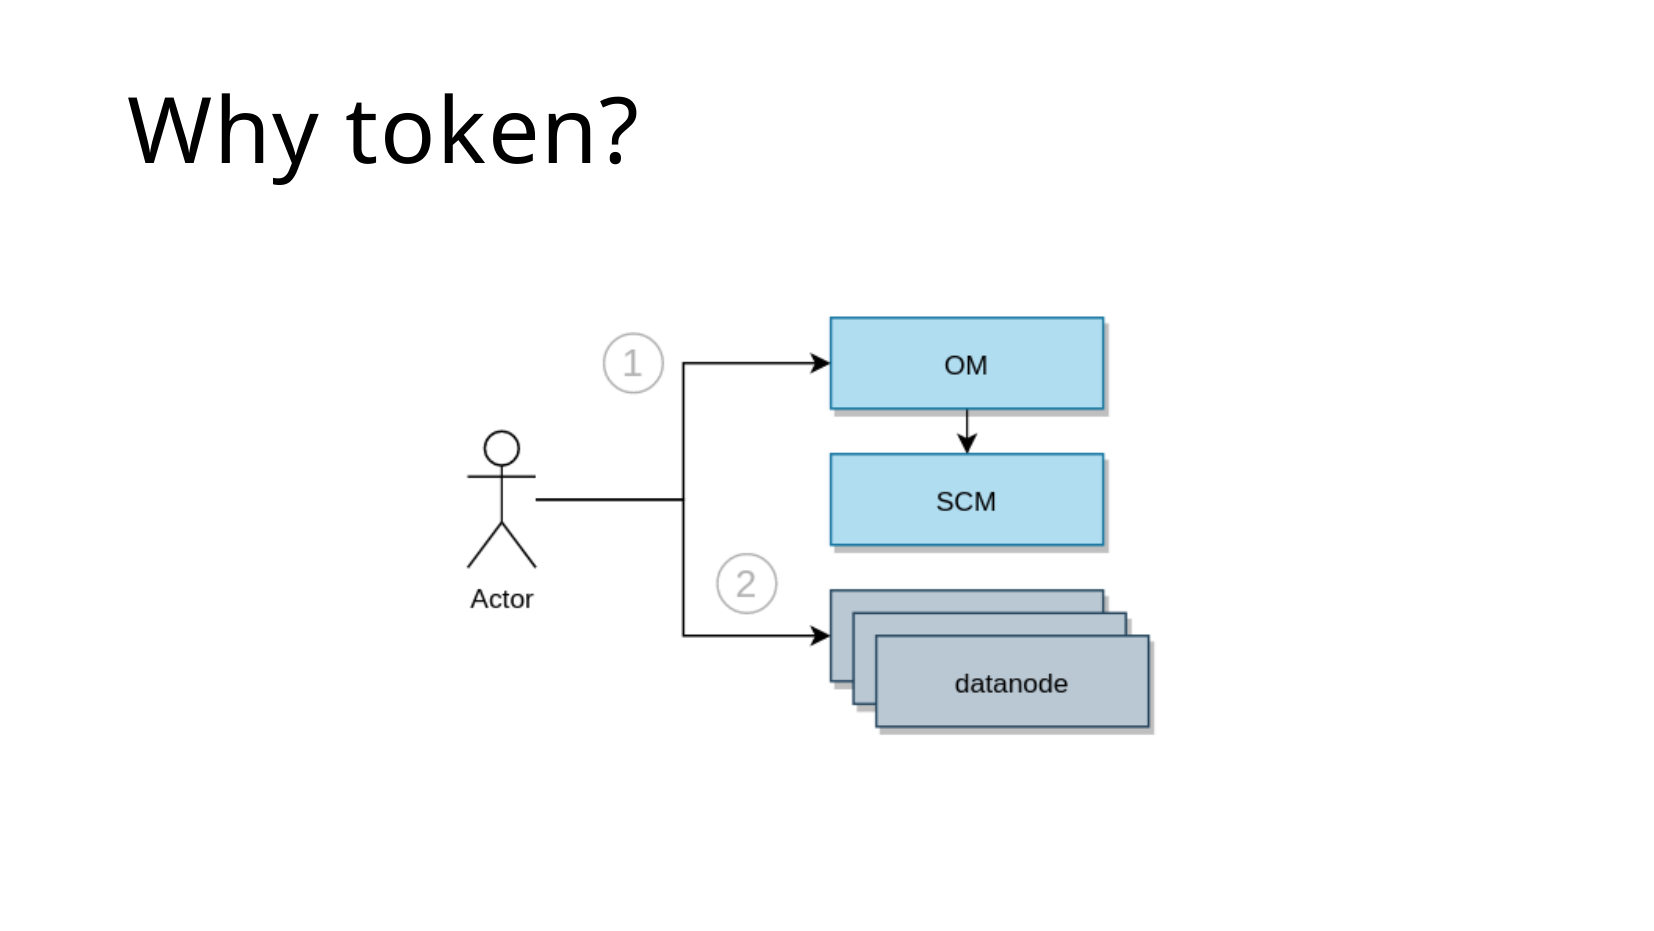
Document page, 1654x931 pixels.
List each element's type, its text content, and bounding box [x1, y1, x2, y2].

picture [381, 251, 1209, 768]
title Why token? [127, 69, 1654, 187]
